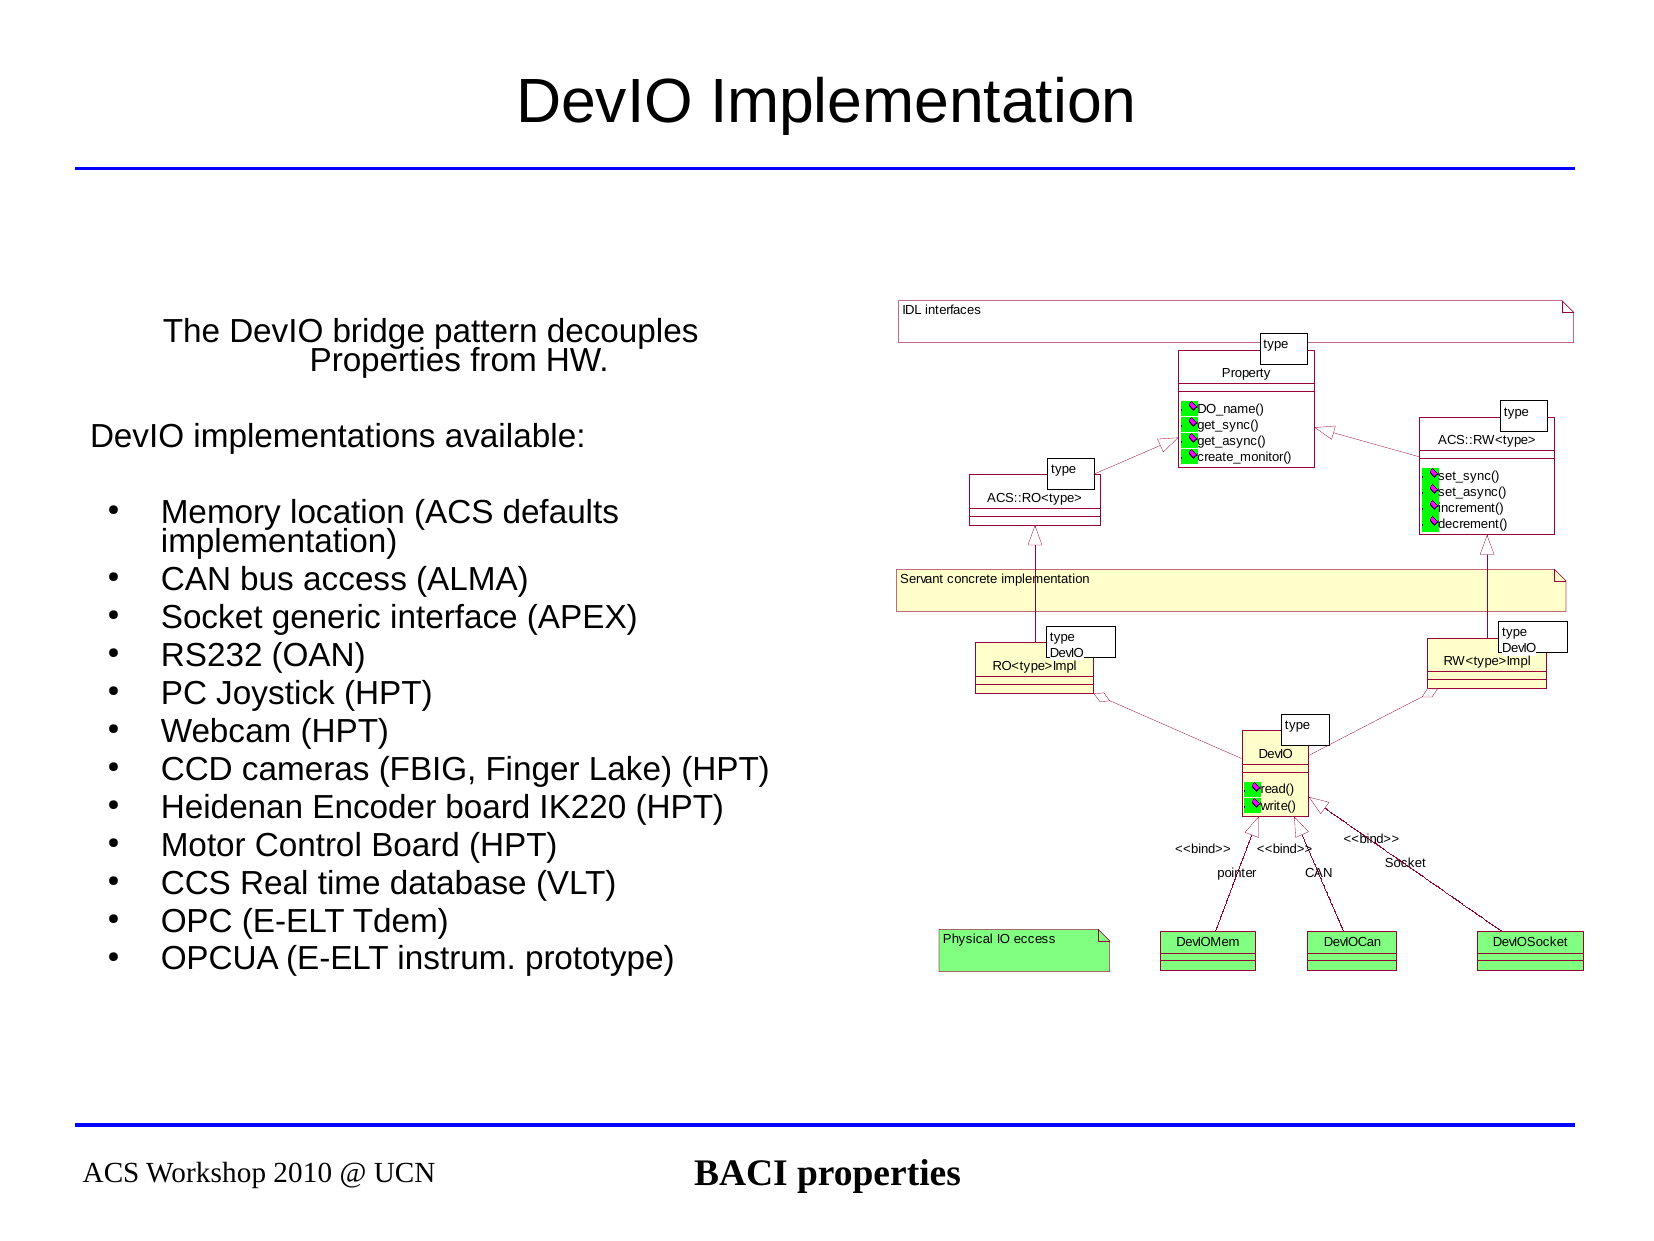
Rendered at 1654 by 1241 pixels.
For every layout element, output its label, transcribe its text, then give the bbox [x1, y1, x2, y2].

title DevIO Implementation [82, 39, 1571, 163]
text_box [862, 267, 1619, 1008]
text_box The DevIO bridge pattern decouples Properties from HW. DevIO implementations available: Memory location (ACS defaults implementation) CAN bus access (ALMA) Socket generic interface (APEX) RS232 (OAN) PC Joystick (HPT) Webcam (HPT) CCD cameras (FBIG, Finger Lake) (HPT) Heidenan Encoder board IK220 (HPT) Motor Control Board (HPT) CCS Real time database (VLT) OPC (E-ELT Tdem) OPCUA (E-ELT instrum. prototype) [75, 310, 788, 999]
